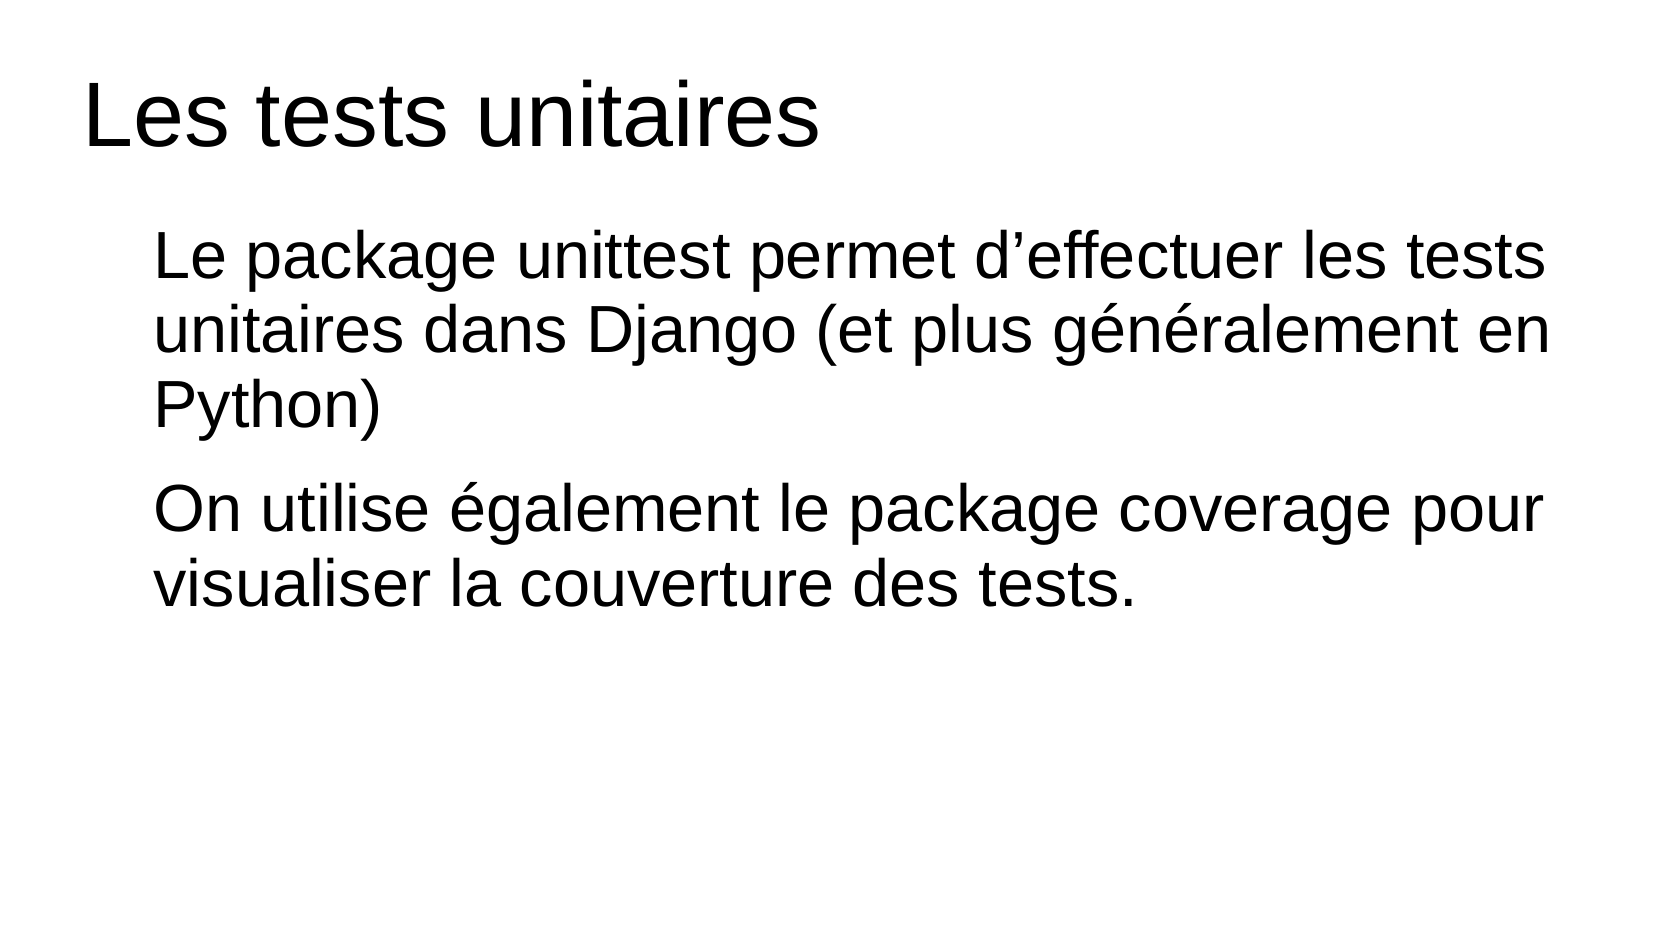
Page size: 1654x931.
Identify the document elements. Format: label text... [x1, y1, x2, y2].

title Les tests unitaires [82, 37, 1571, 193]
list Le package unittest permet d’effectuer les tests unitaires dans Django (et plus généralement en Python) On utilise également le package coverage pour visualiser la couverture des tests. [82, 217, 1571, 758]
